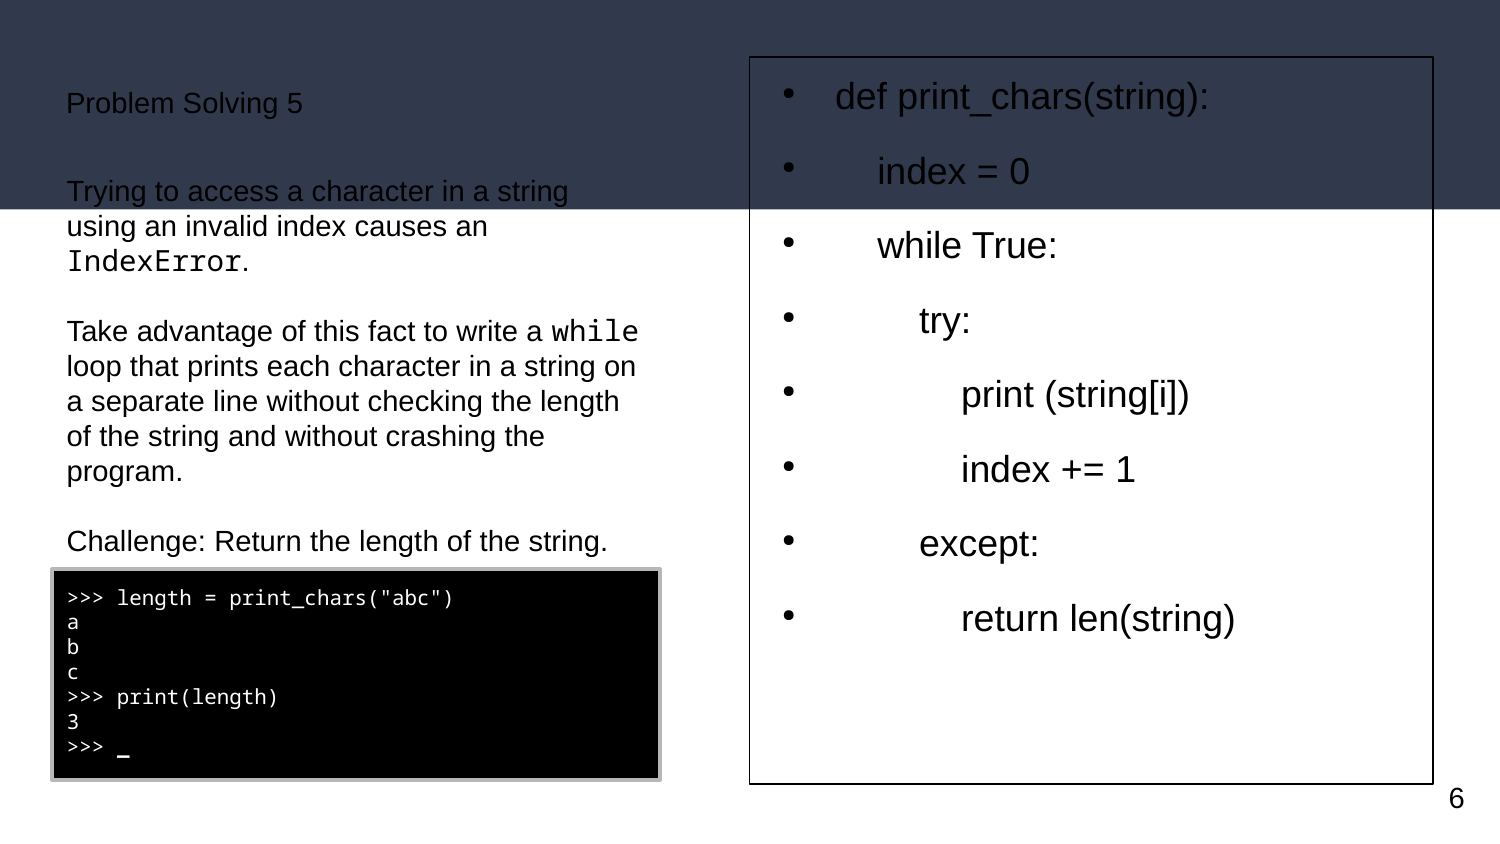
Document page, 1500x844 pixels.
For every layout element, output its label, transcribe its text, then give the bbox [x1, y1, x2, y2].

list Trying to access a character in a string using an invalid index causes an IndexError. Take advantage of this fact to write a while loop that prints each character in a string on a separate line without checking the length of the string and without crashing the program. Challenge: Return the length of the string. [51, 185, 660, 544]
list def print_chars(string): index = 0 while True: try: print (string[i]) index += 1 except: return len(string) [749, 57, 1433, 785]
text_box >>> length = print_chars("abc") a b c >>> print(length) 3 >>> _ [51, 569, 660, 780]
slide_number <number> [1389, 764, 1480, 830]
title Problem Solving 5 [51, 69, 660, 175]
